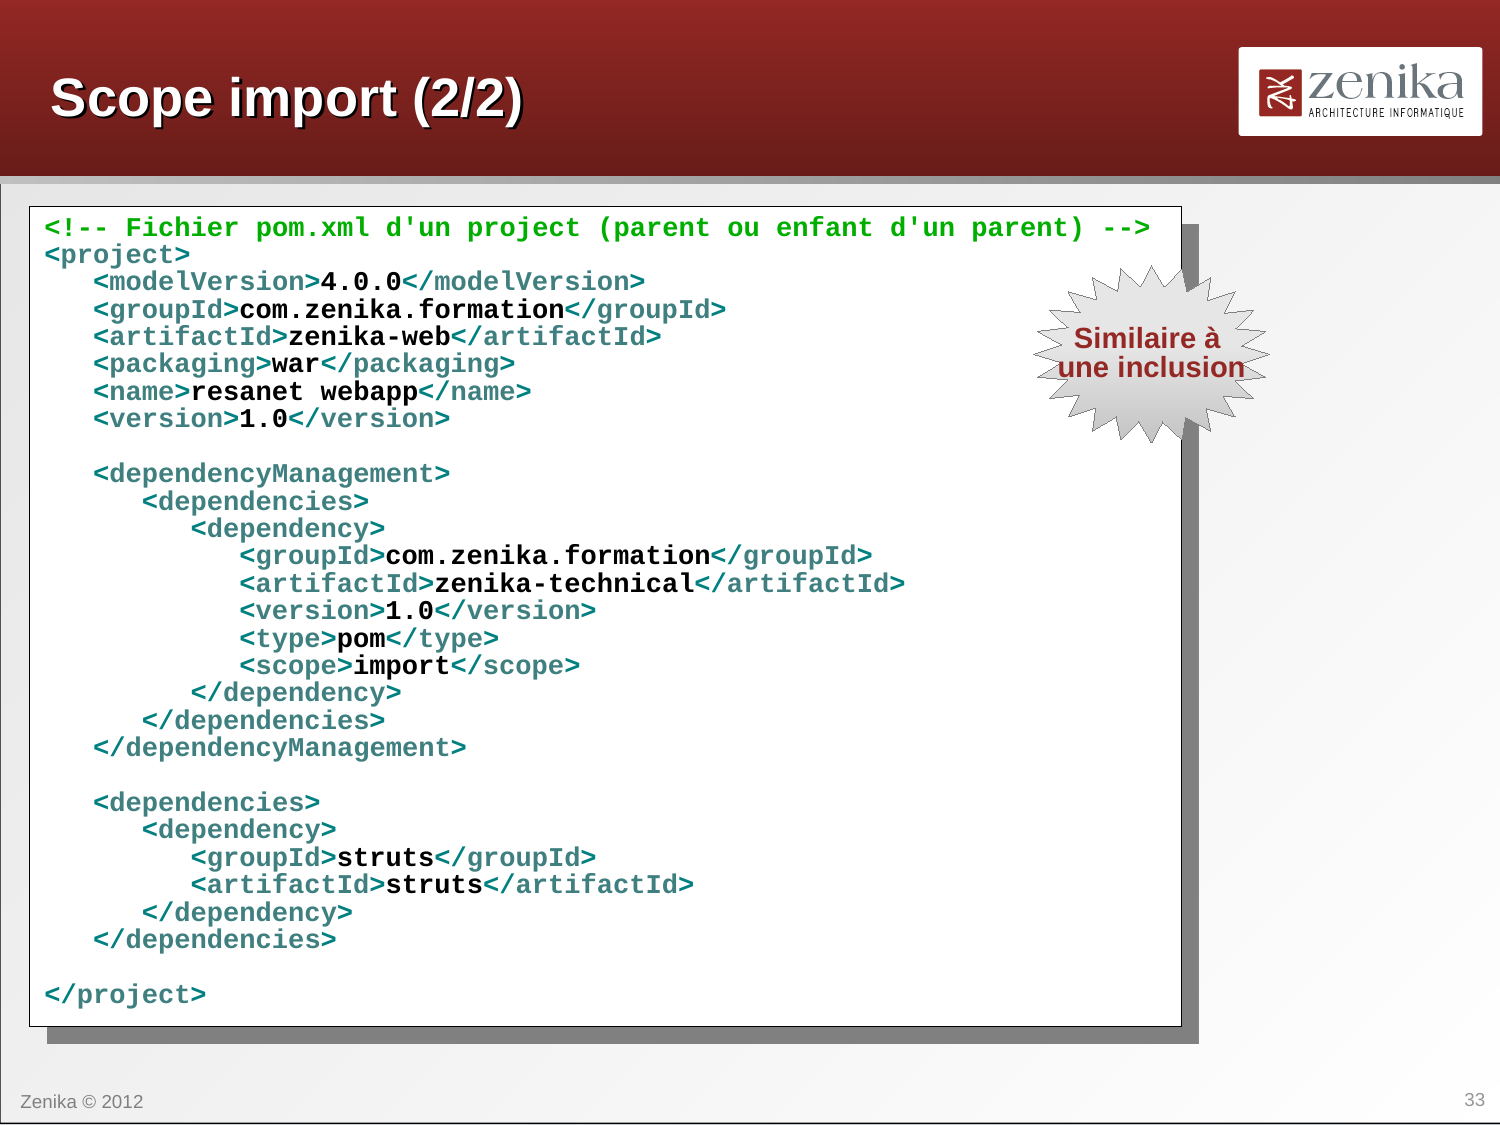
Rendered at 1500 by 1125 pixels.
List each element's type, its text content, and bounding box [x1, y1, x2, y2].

title Scope import (2/2) [50, 15, 1206, 180]
picture [1257, 58, 1464, 125]
text_box <!-- Fichier pom.xml d'un project (parent ou enfant d'un parent) --> <project> <modelVersion>4.0.0</modelVersion> <groupId>com.zenika.formation</groupId> <artifactId>zenika-web</artifactId> <packaging>war</packaging> <name>resanet webapp</name> <version>1.0</version> <dependencyManagement> <dependencies> <dependency> <groupId>com.zenika.formation</groupId> <artifactId>zenika-technical</artifactId> <version>1.0</version> <type>pom</type> <scope>import</scope> </dependency> </dependencies> </dependencyManagement> <dependencies> <dependency> <groupId>struts</groupId> <artifactId>struts</artifactId> </dependency> </dependencies> </project> [29, 206, 1182, 1027]
text_box Similaire à une inclusion [1033, 265, 1270, 443]
